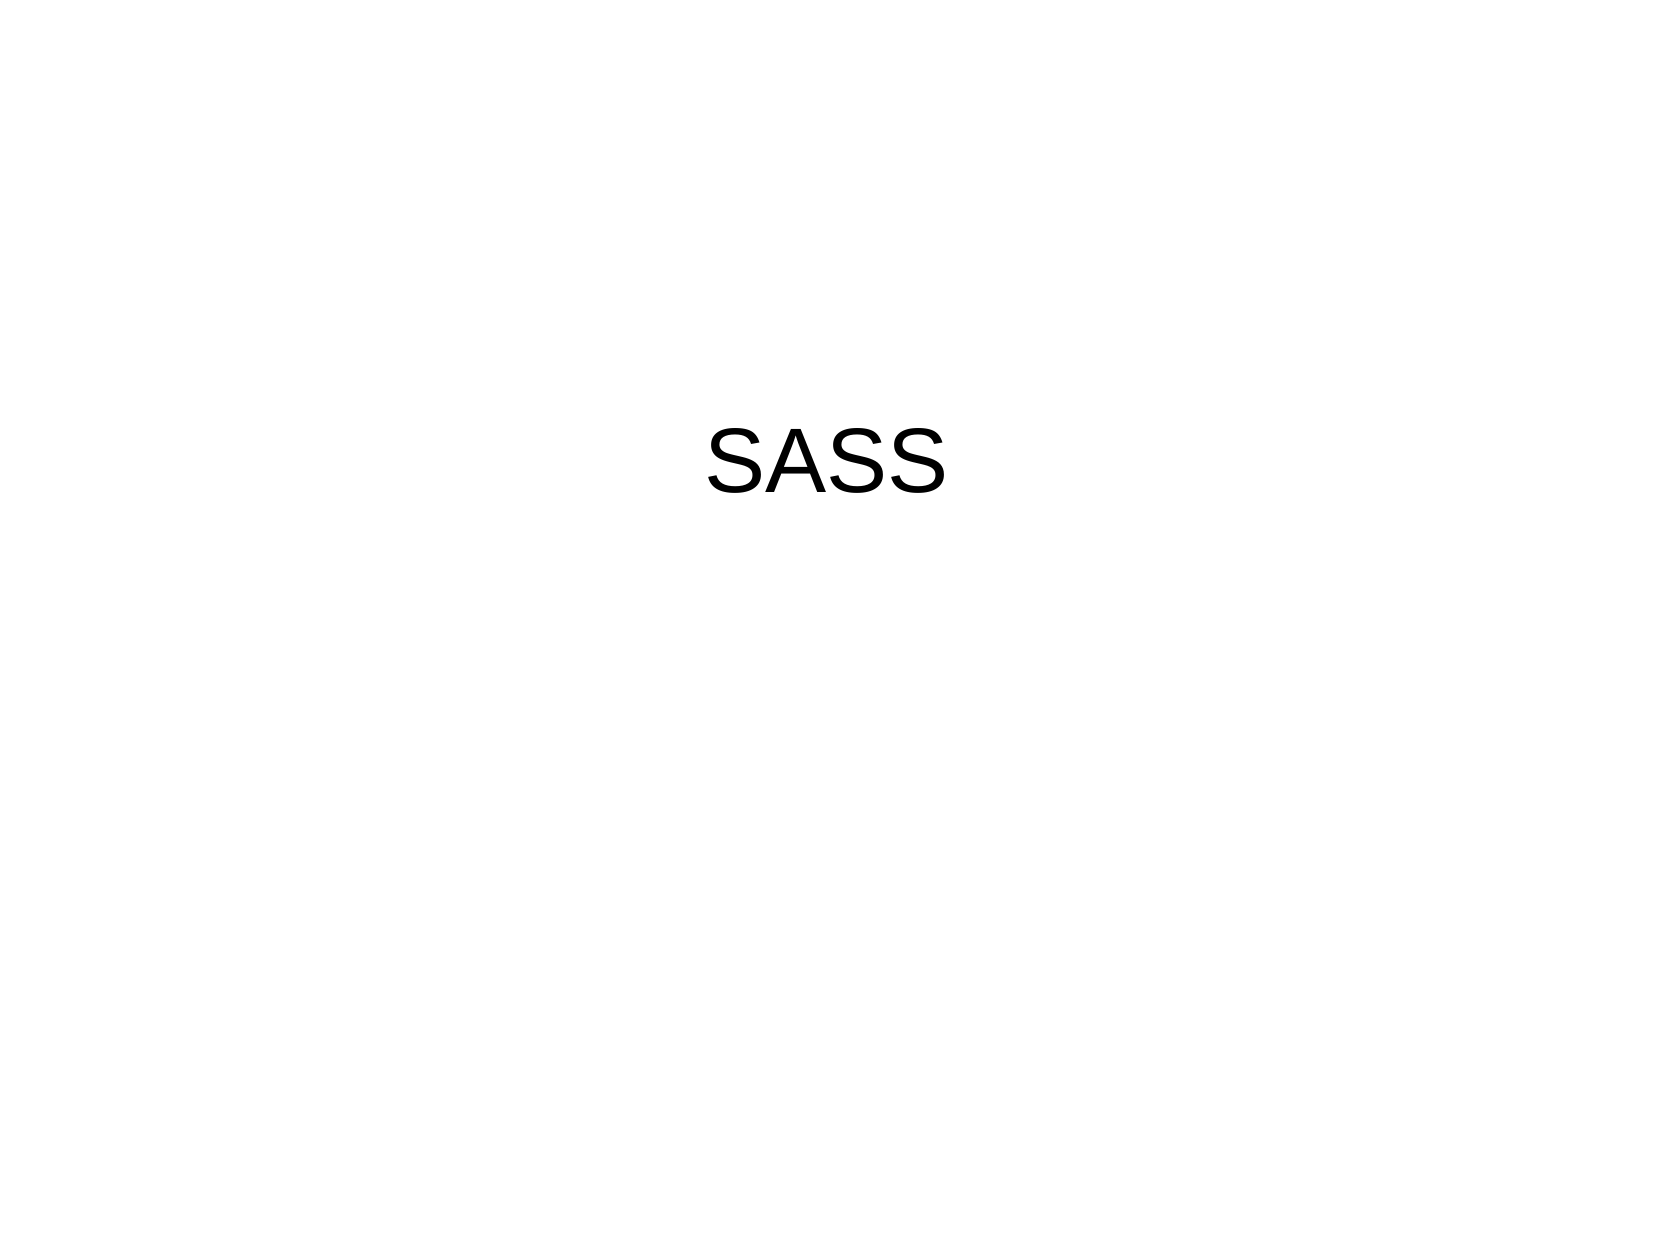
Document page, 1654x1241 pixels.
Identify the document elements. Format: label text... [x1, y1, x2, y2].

title SASS [82, 0, 1571, 615]
